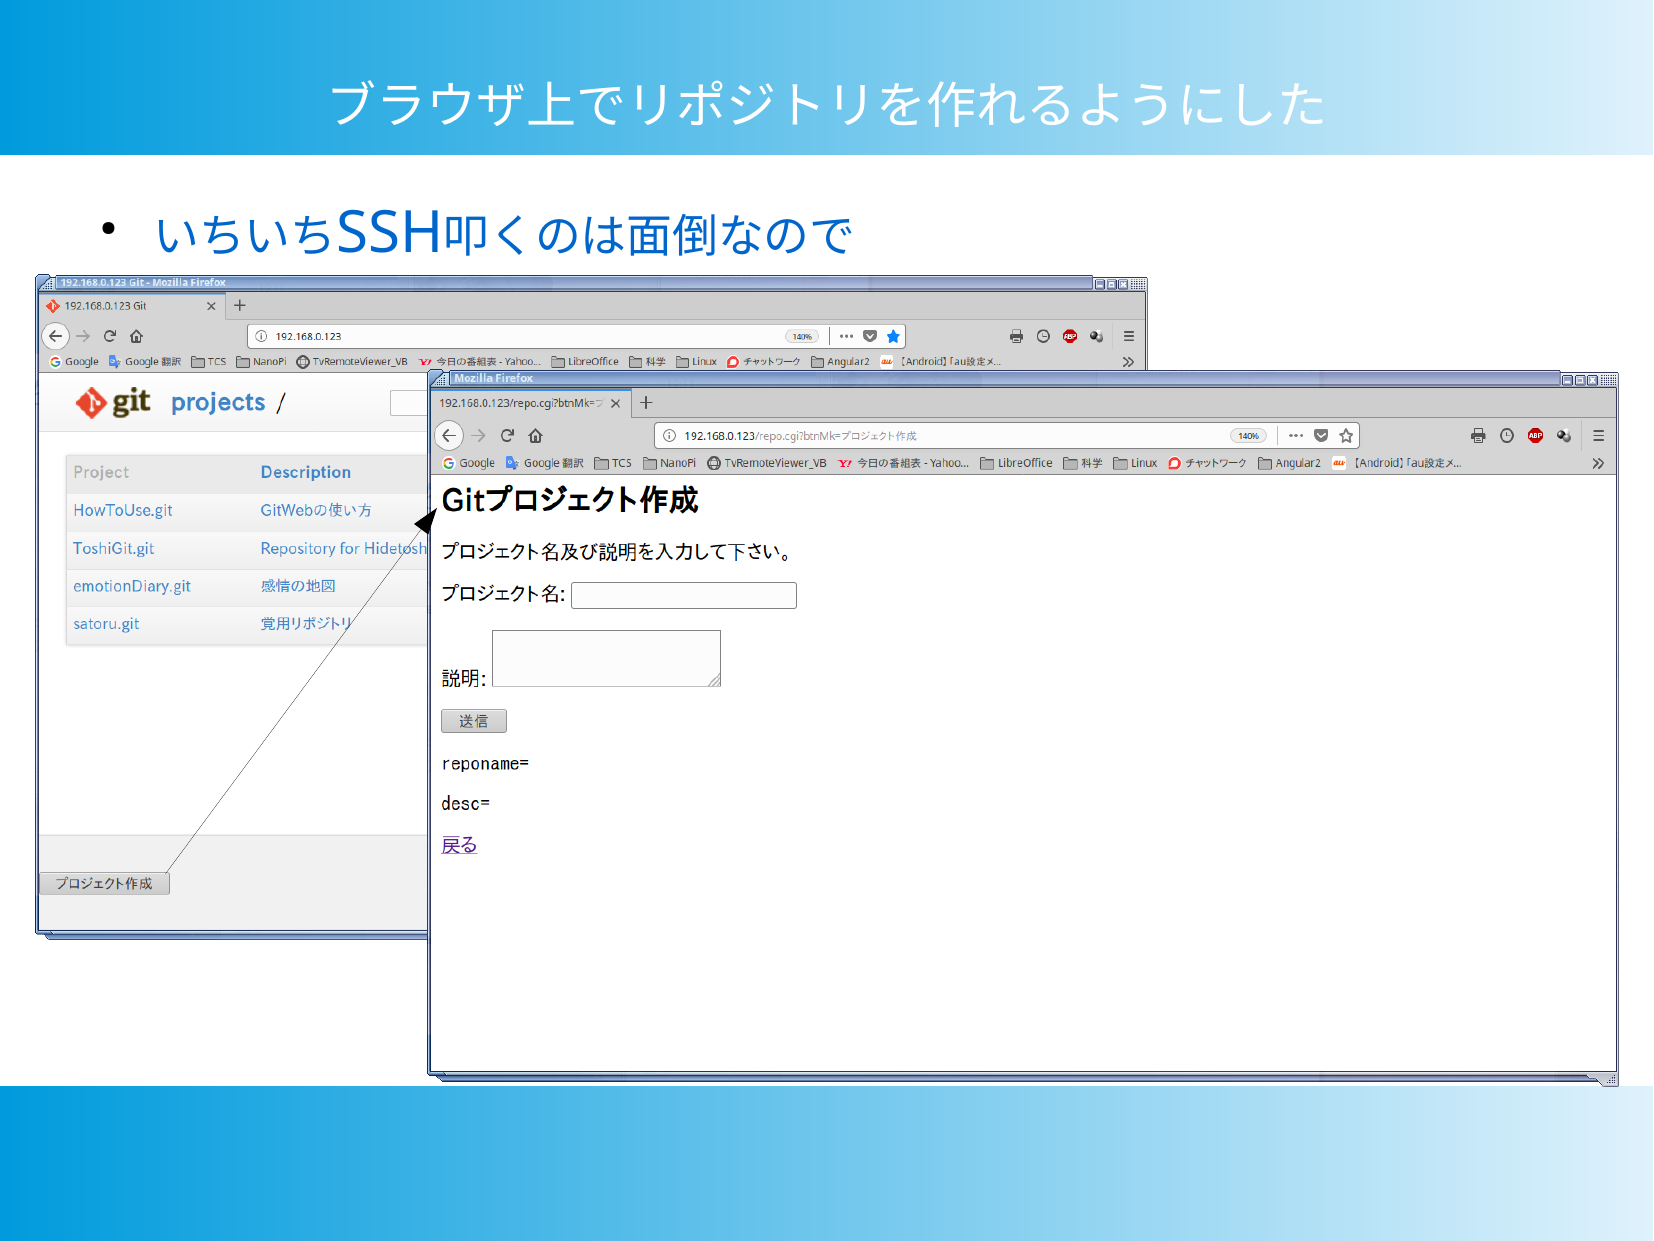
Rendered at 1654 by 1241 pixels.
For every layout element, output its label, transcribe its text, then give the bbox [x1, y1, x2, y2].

picture [35, 274, 1619, 1087]
title ブラウザ上でリポジトリを作れるようにした [82, 49, 1571, 155]
list いちいちSSH叩くのは面倒なので [82, 190, 1571, 369]
